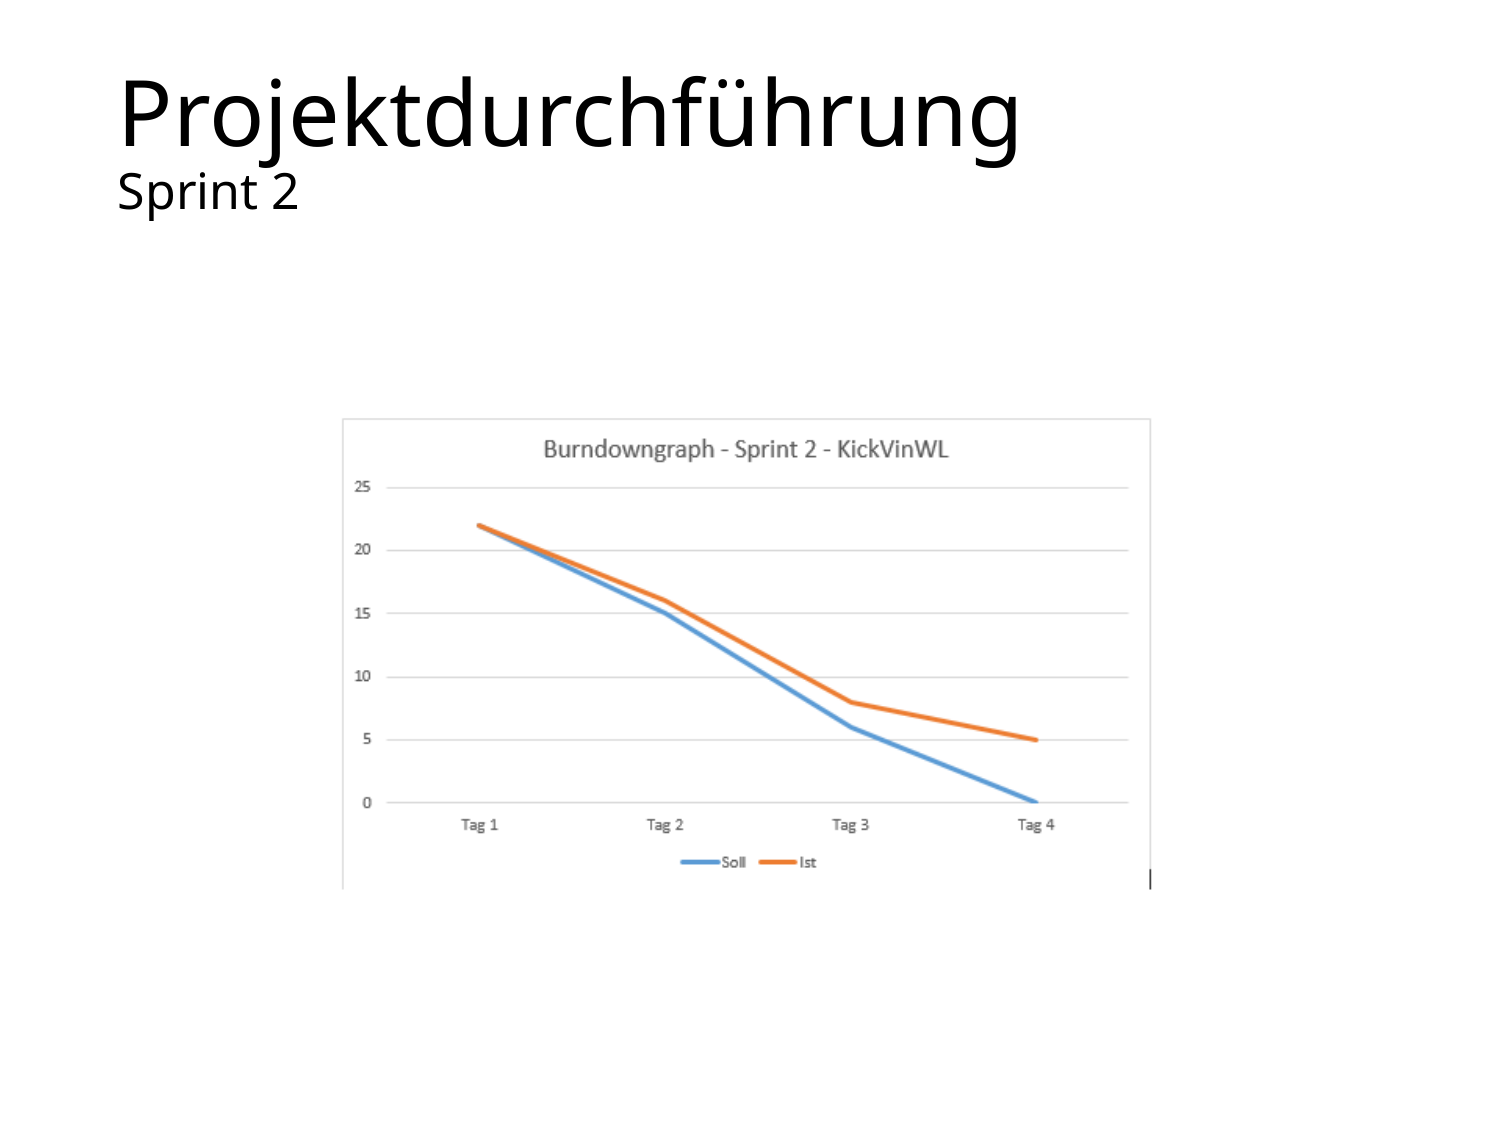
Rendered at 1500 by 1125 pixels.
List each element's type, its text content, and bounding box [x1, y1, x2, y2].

picture [333, 406, 1167, 907]
title Projektdurchführung Sprint 2 [103, 59, 1397, 278]
